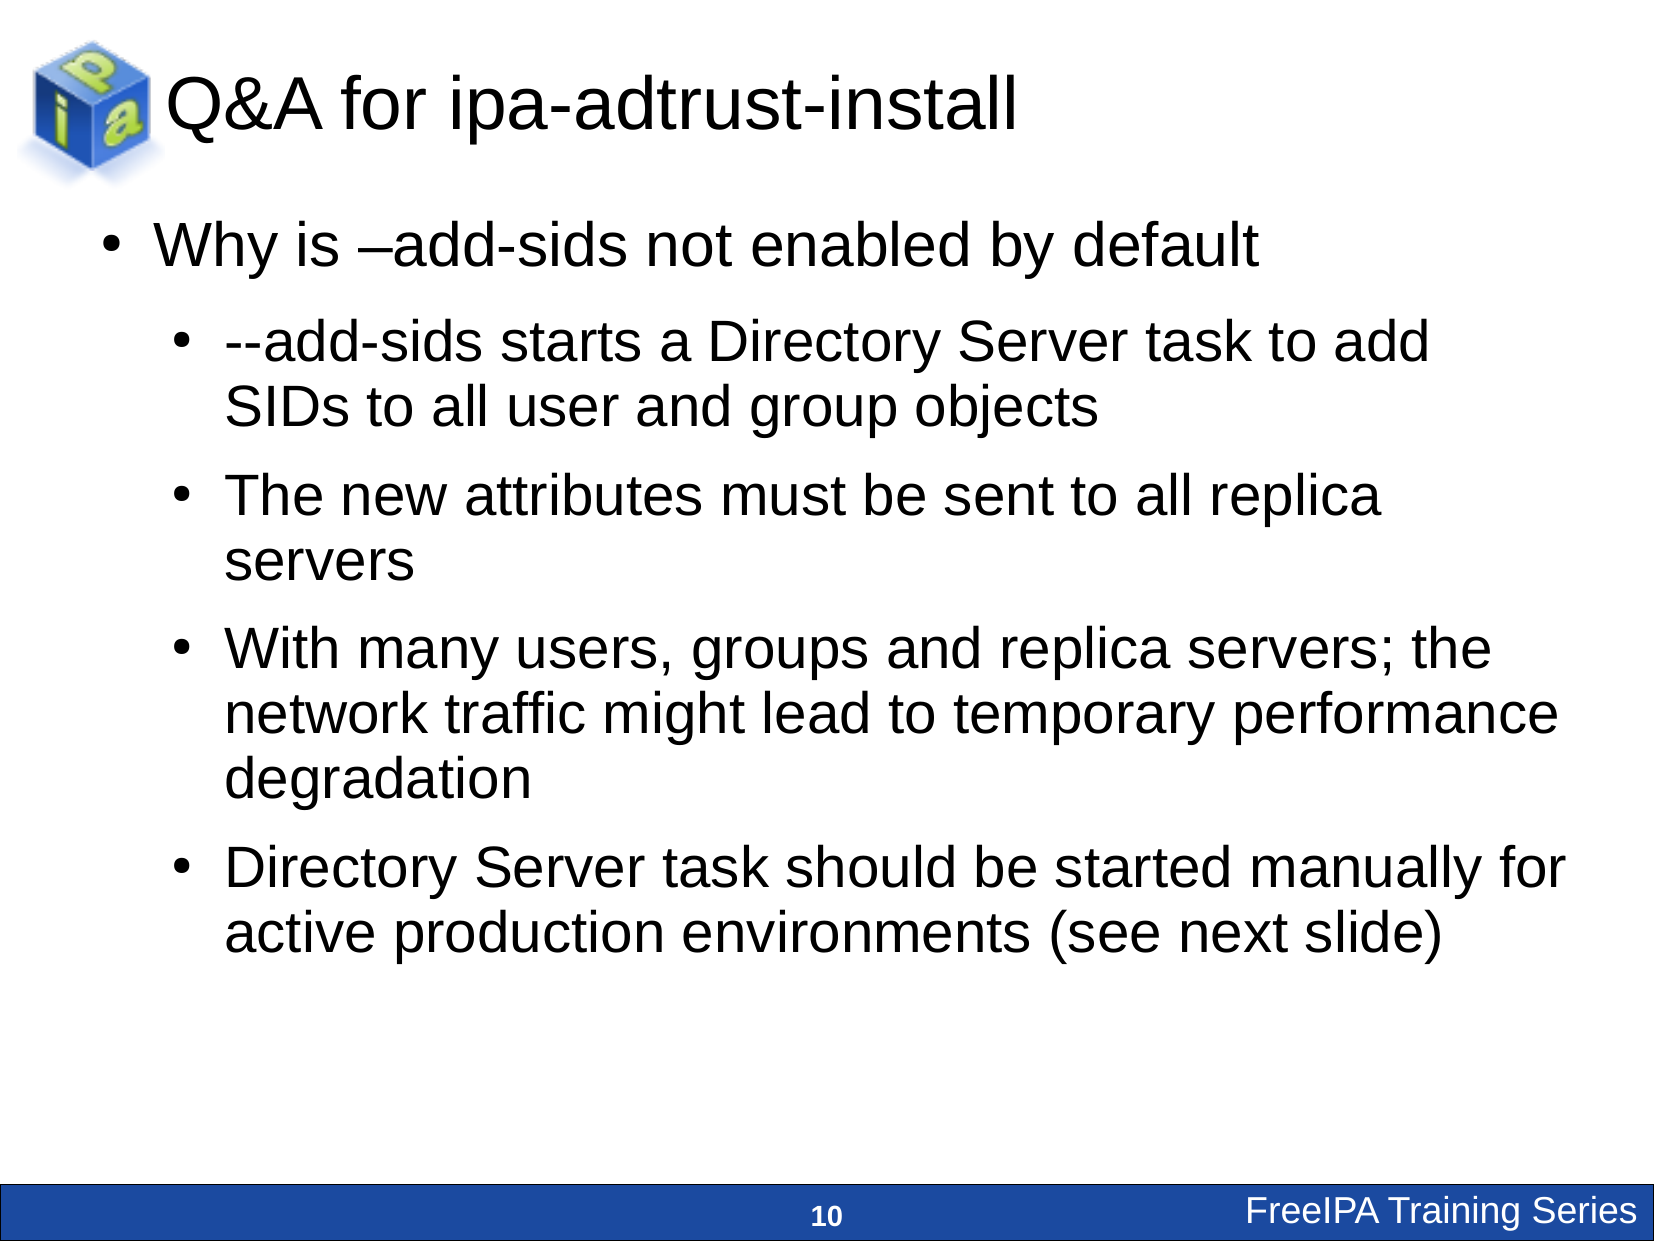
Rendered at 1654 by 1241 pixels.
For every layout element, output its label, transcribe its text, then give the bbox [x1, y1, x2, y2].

list Why is –add-sids not enabled by default --add-sids starts a Directory Server task to add SIDs to all user and group objects The new attributes must be sent to all replica servers With many users, groups and replica servers; the network traffic might lead to temporary performance degradation Directory Server task should be started manually for active production environments (see next slide) [82, 209, 1571, 965]
title Q&A for ipa-adtrust-install [165, 0, 1654, 208]
picture [17, 34, 165, 193]
